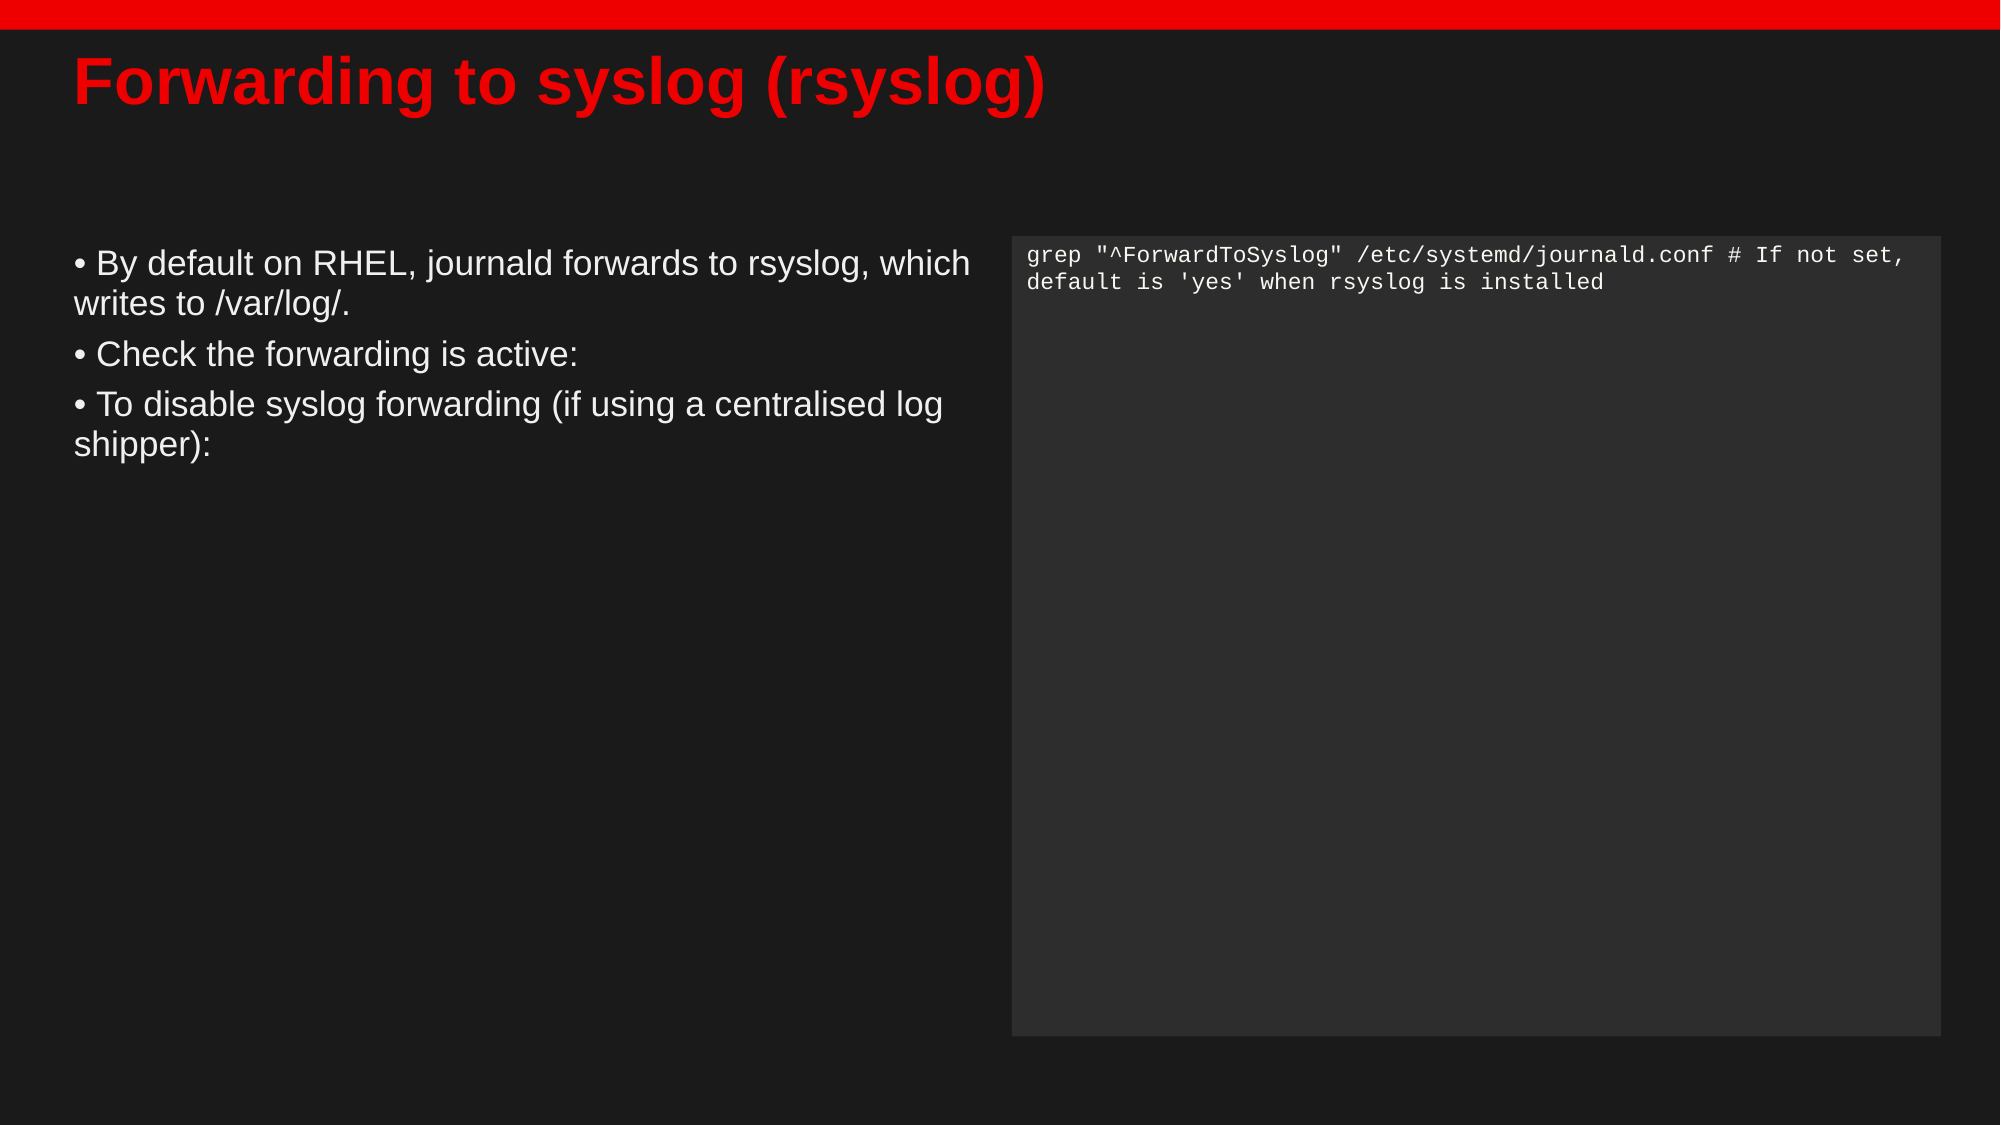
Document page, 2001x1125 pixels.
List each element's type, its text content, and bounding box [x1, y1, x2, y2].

text_box [0, 0, 2001, 30]
text_box Forwarding to syslog (rsyslog) [59, 36, 1942, 208]
text_box grep "^ForwardToSyslog" /etc/systemd/journald.conf # If not set, default is 'yes' when rsyslog is installed [1011, 236, 1942, 1037]
text_box • By default on RHEL, journald forwards to rsyslog, which writes to /var/log/. • Check the forwarding is active: • To disable syslog forwarding (if using a centralised log shipper): [59, 236, 989, 1037]
